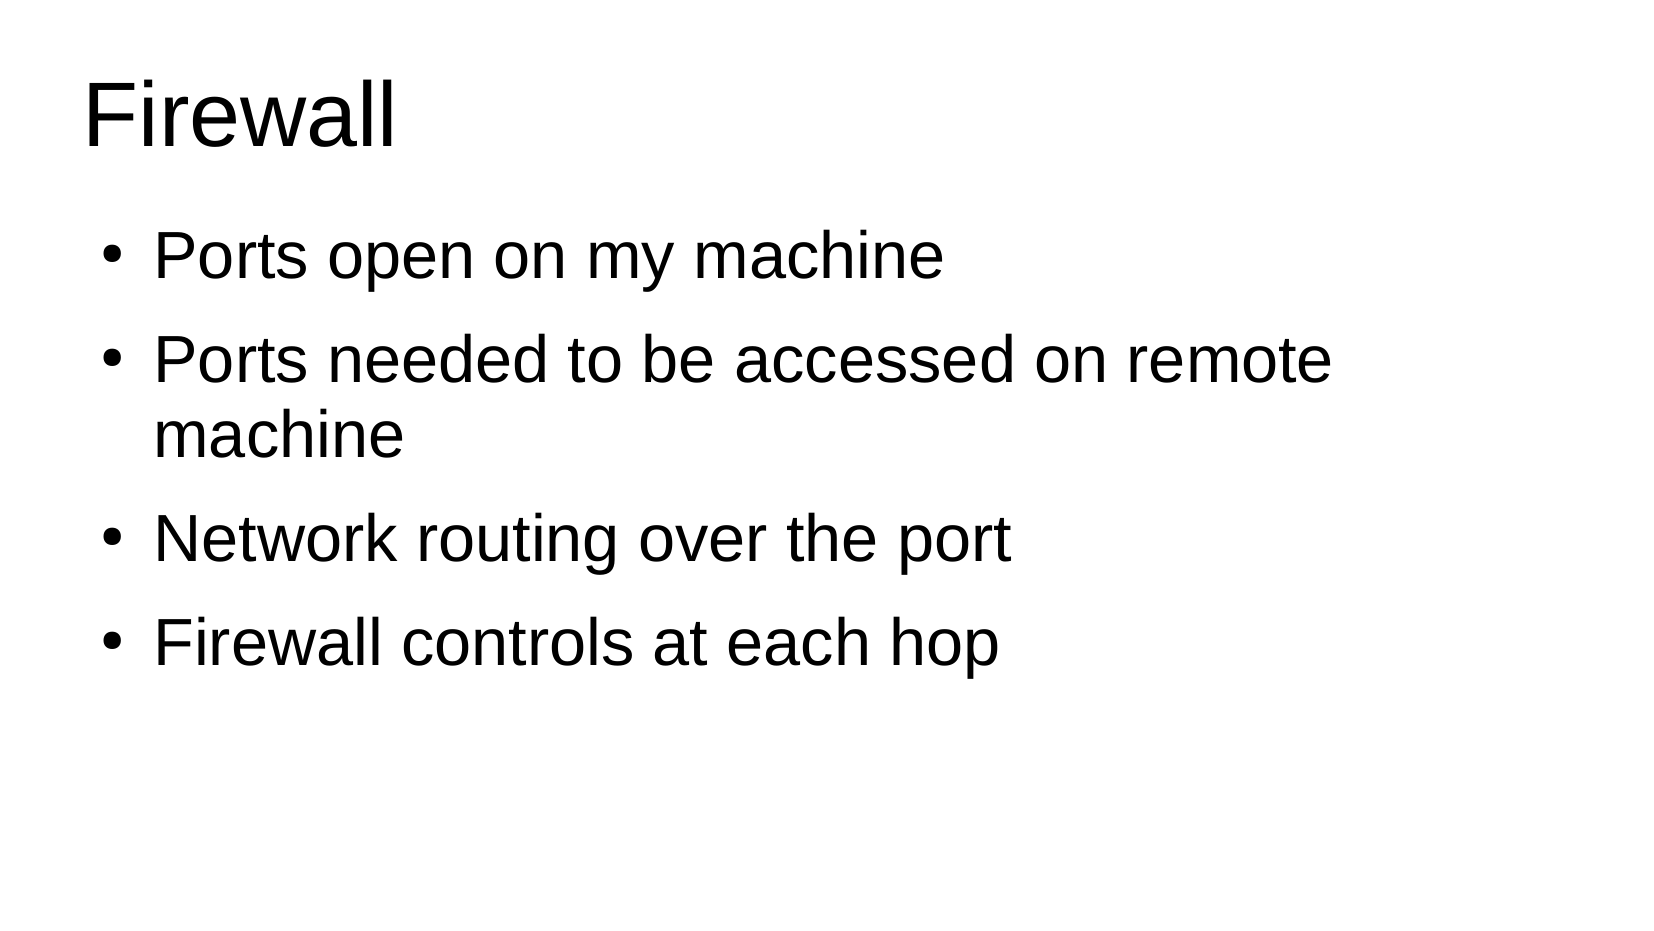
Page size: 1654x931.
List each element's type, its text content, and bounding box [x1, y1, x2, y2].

list Ports open on my machine Ports needed to be accessed on remote machine Network routing over the port Firewall controls at each hop [82, 217, 1571, 758]
title Firewall [82, 37, 1571, 193]
